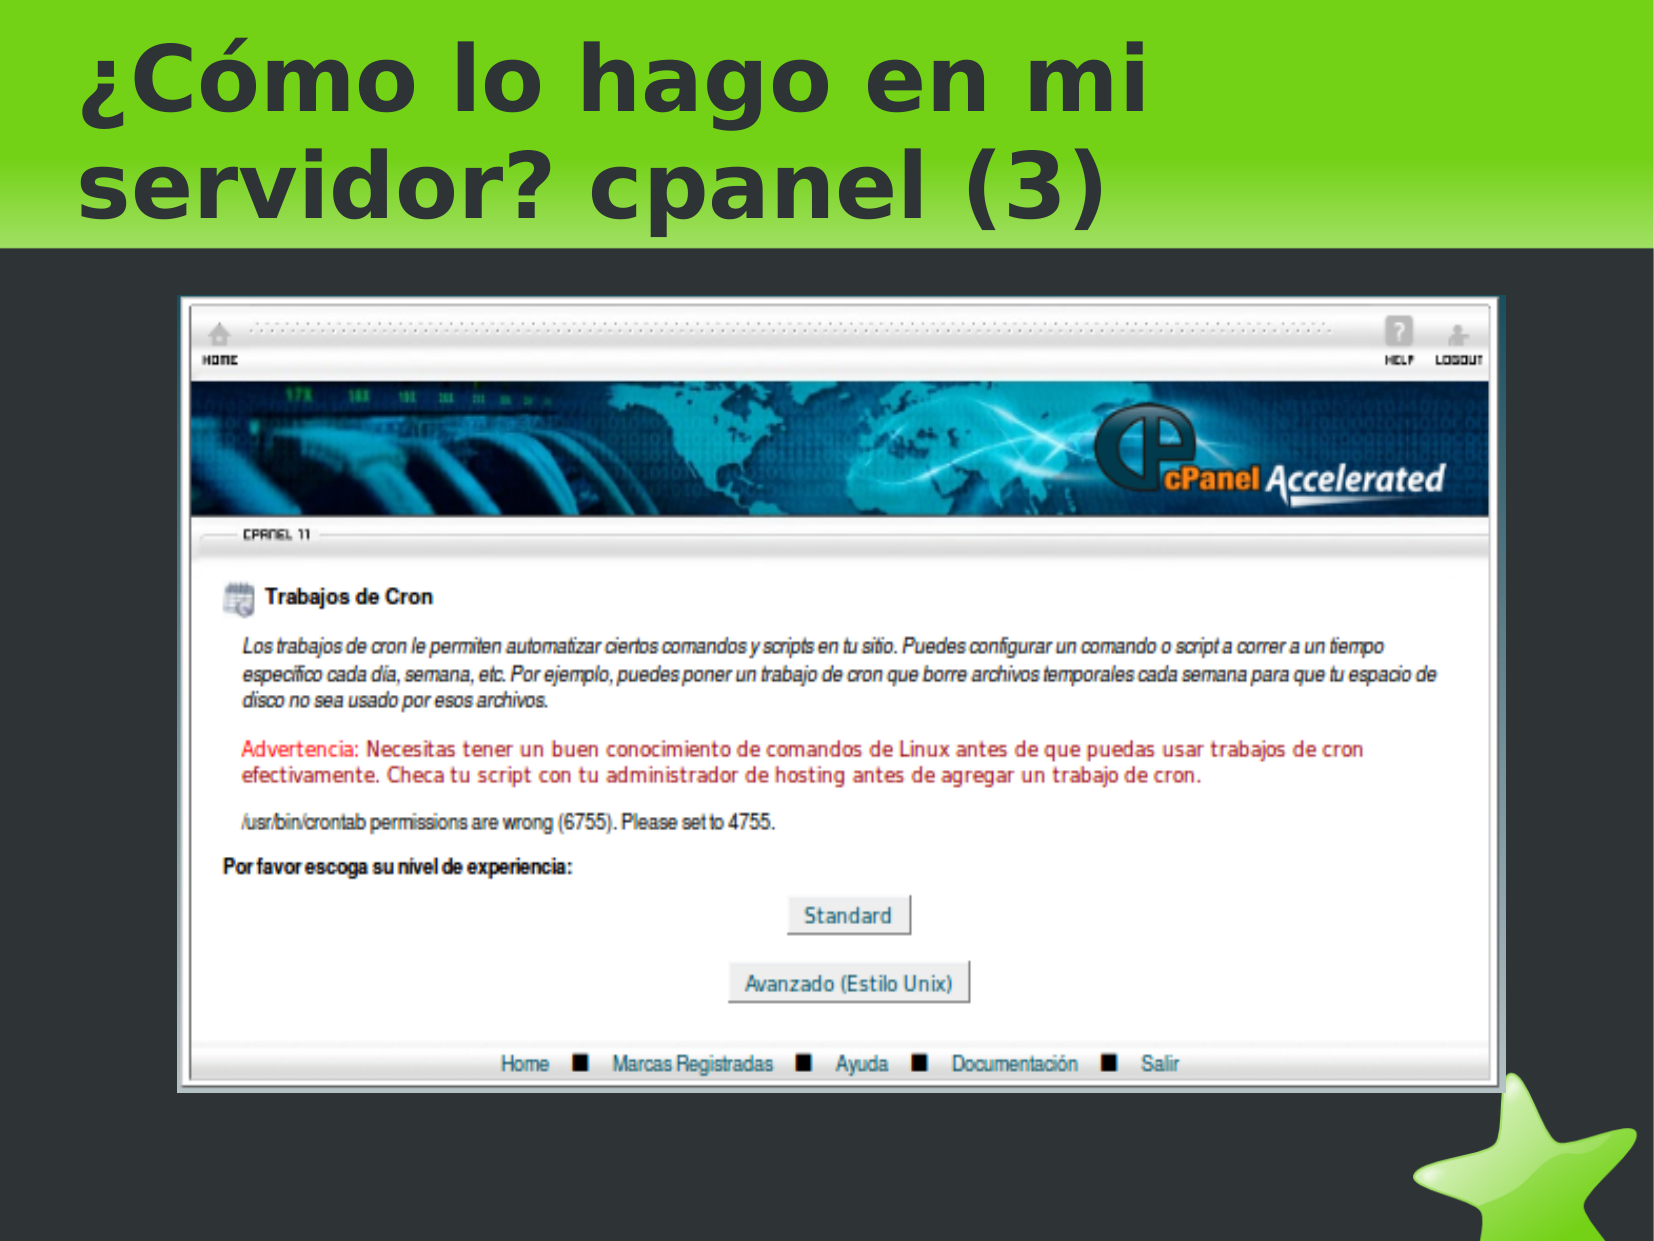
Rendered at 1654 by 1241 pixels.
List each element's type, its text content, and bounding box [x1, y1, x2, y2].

picture [0, 0, 1654, 1241]
list [82, 290, 1571, 1094]
title ¿Cómo lo hago en mi servidor? cpanel (3) [76, 25, 1565, 240]
